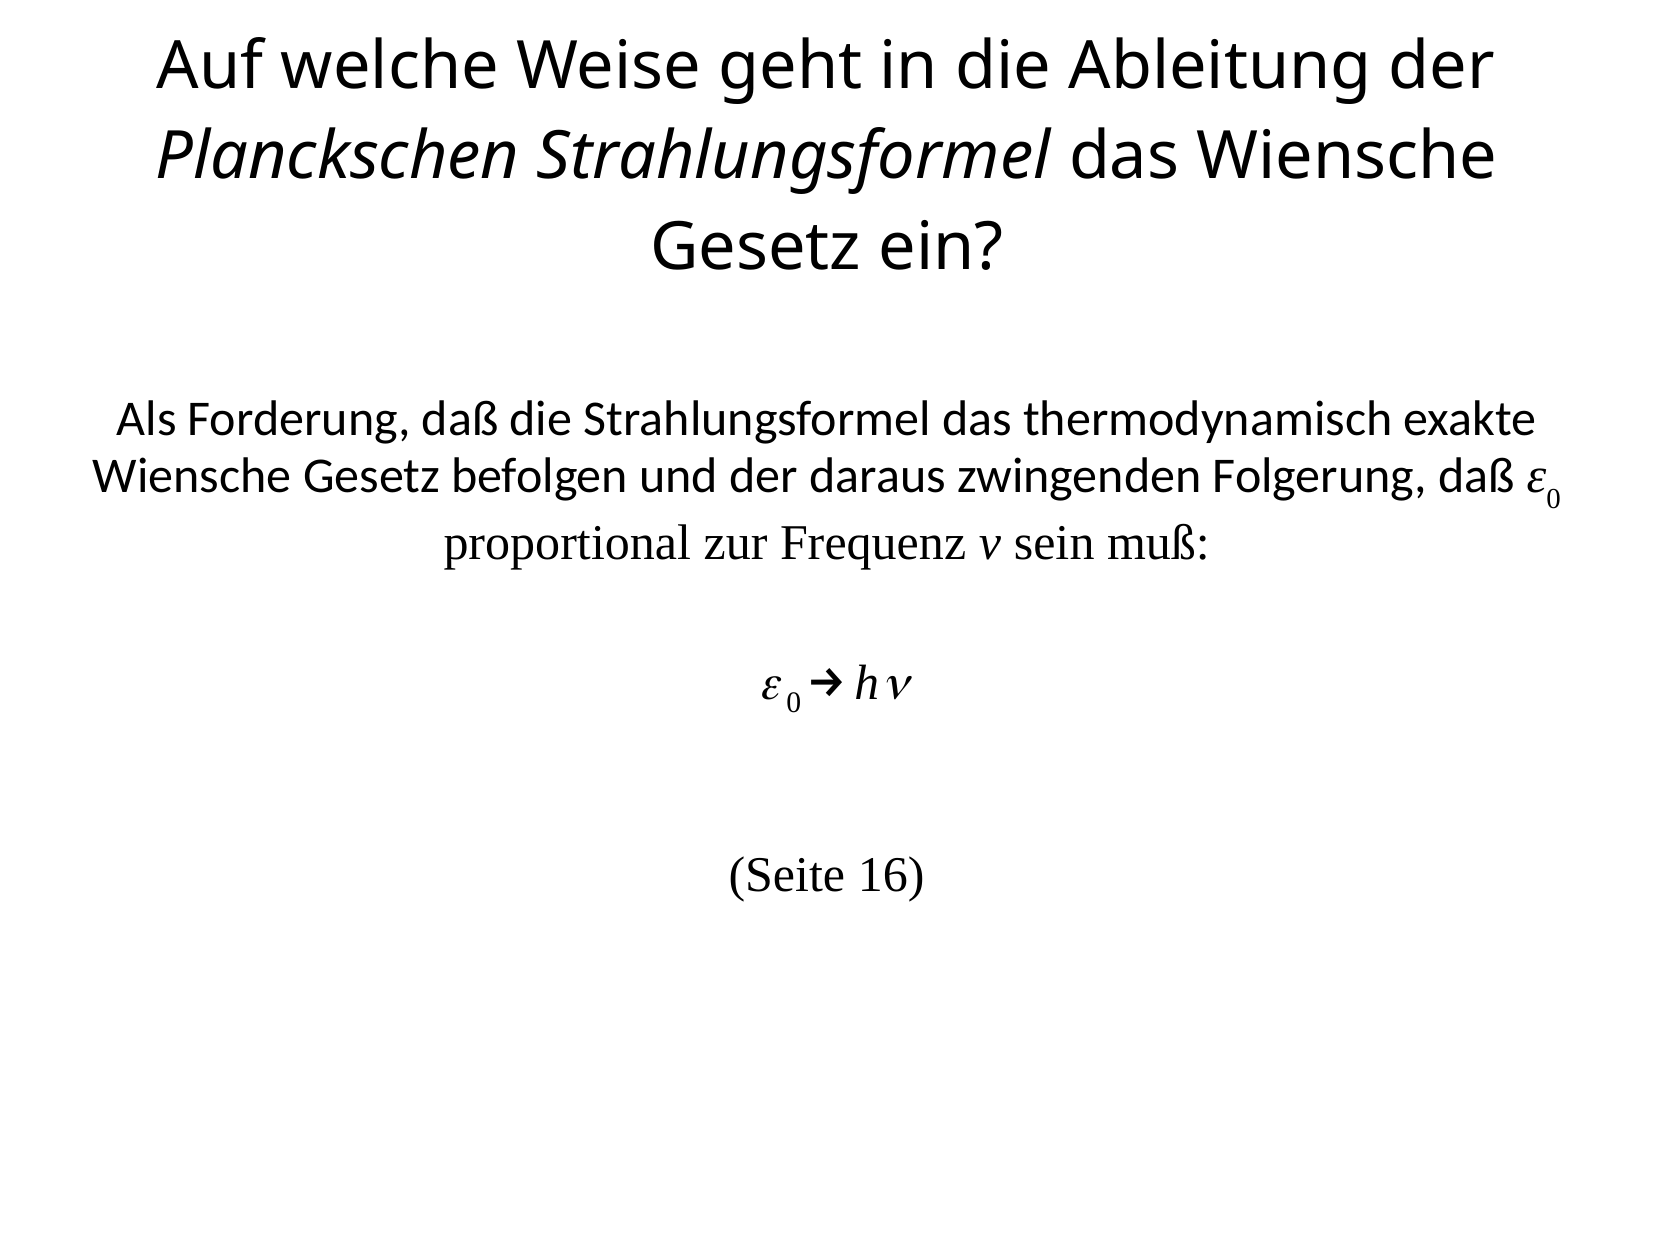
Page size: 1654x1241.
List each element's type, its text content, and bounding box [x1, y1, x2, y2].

title Auf welche Weise geht in die Ableitung der Planckschen Strahlungsformel das Wiensche Gesetz ein? [82, 20, 1571, 286]
subtitle Als Forderung, daß die Strahlungsformel das thermodynamisch exakte Wiensche Gesetz befolgen und der daraus zwingenden Folgerung, daß ε0 proportional zur Frequenz ν sein muß: (Seite 16) [82, 290, 1571, 1010]
chart [746, 656, 928, 721]
